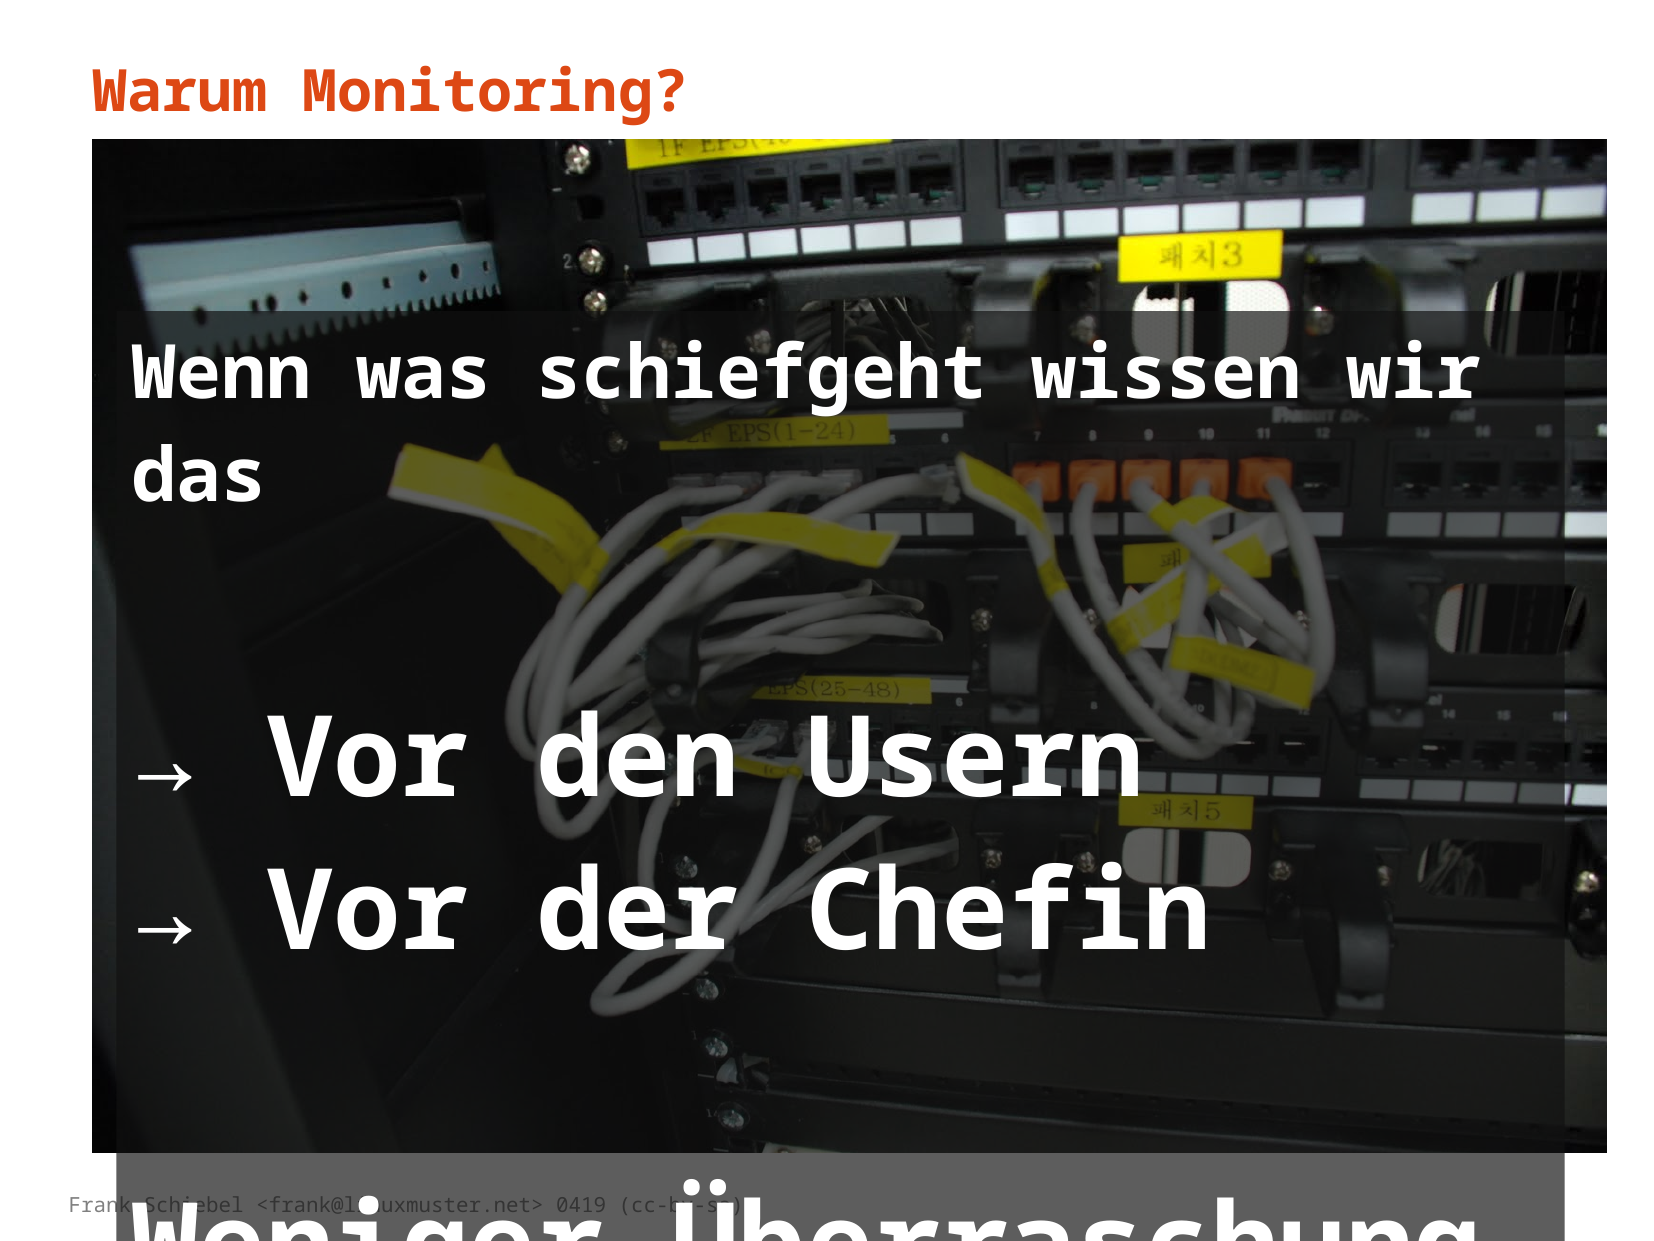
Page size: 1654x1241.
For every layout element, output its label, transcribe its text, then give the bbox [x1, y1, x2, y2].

text_box Wenn was schiefgeht wissen wir das → Vor den Usern → Vor der Chefin Weniger Überraschung, Weniger Stress! [116, 311, 1565, 1164]
picture [92, 139, 1607, 1153]
text_box Warum Monitoring? [78, 42, 1130, 118]
